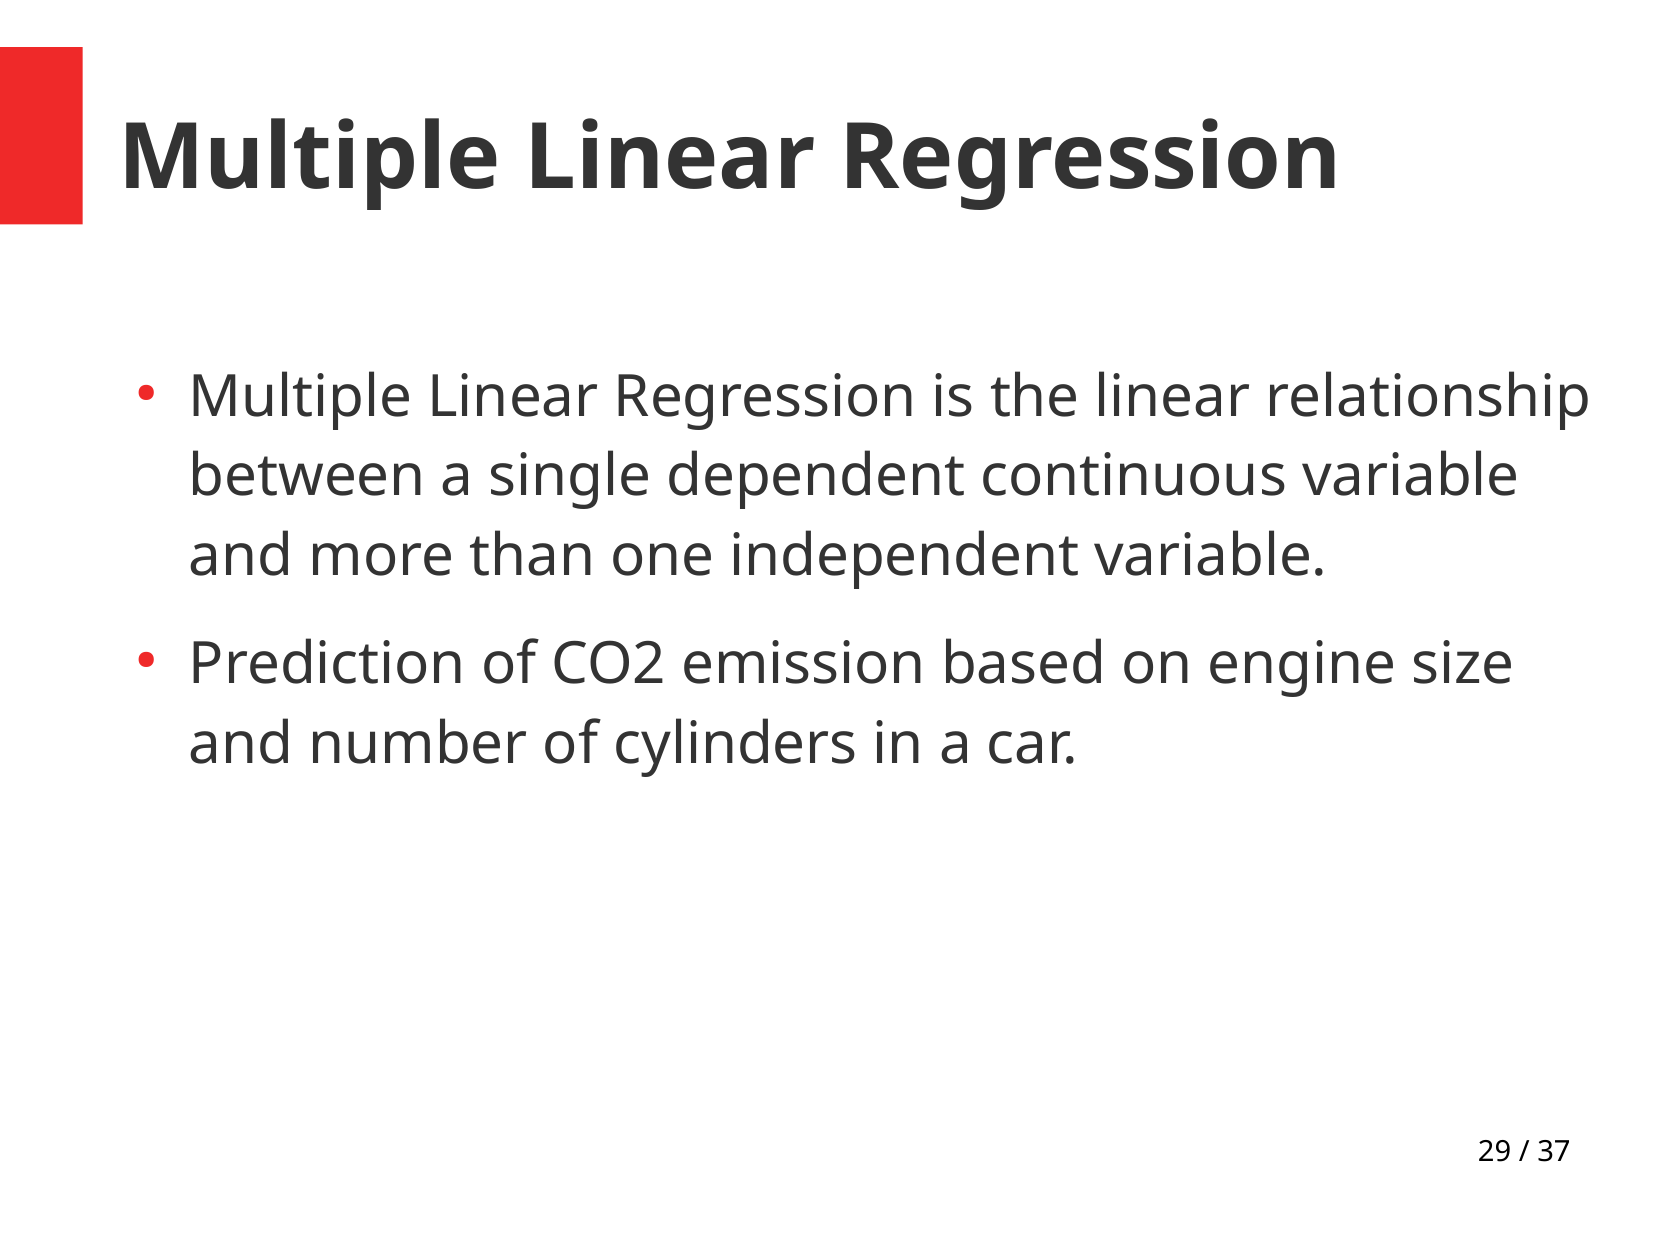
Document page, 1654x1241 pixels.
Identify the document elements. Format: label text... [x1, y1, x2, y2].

list Multiple Linear Regression is the linear relationship between a single dependent continuous variable and more than one independent variable. Prediction of CO2 emission based on engine size and number of cylinders in a car. [118, 354, 1607, 1074]
title Multiple Linear Regression [118, 49, 1571, 257]
